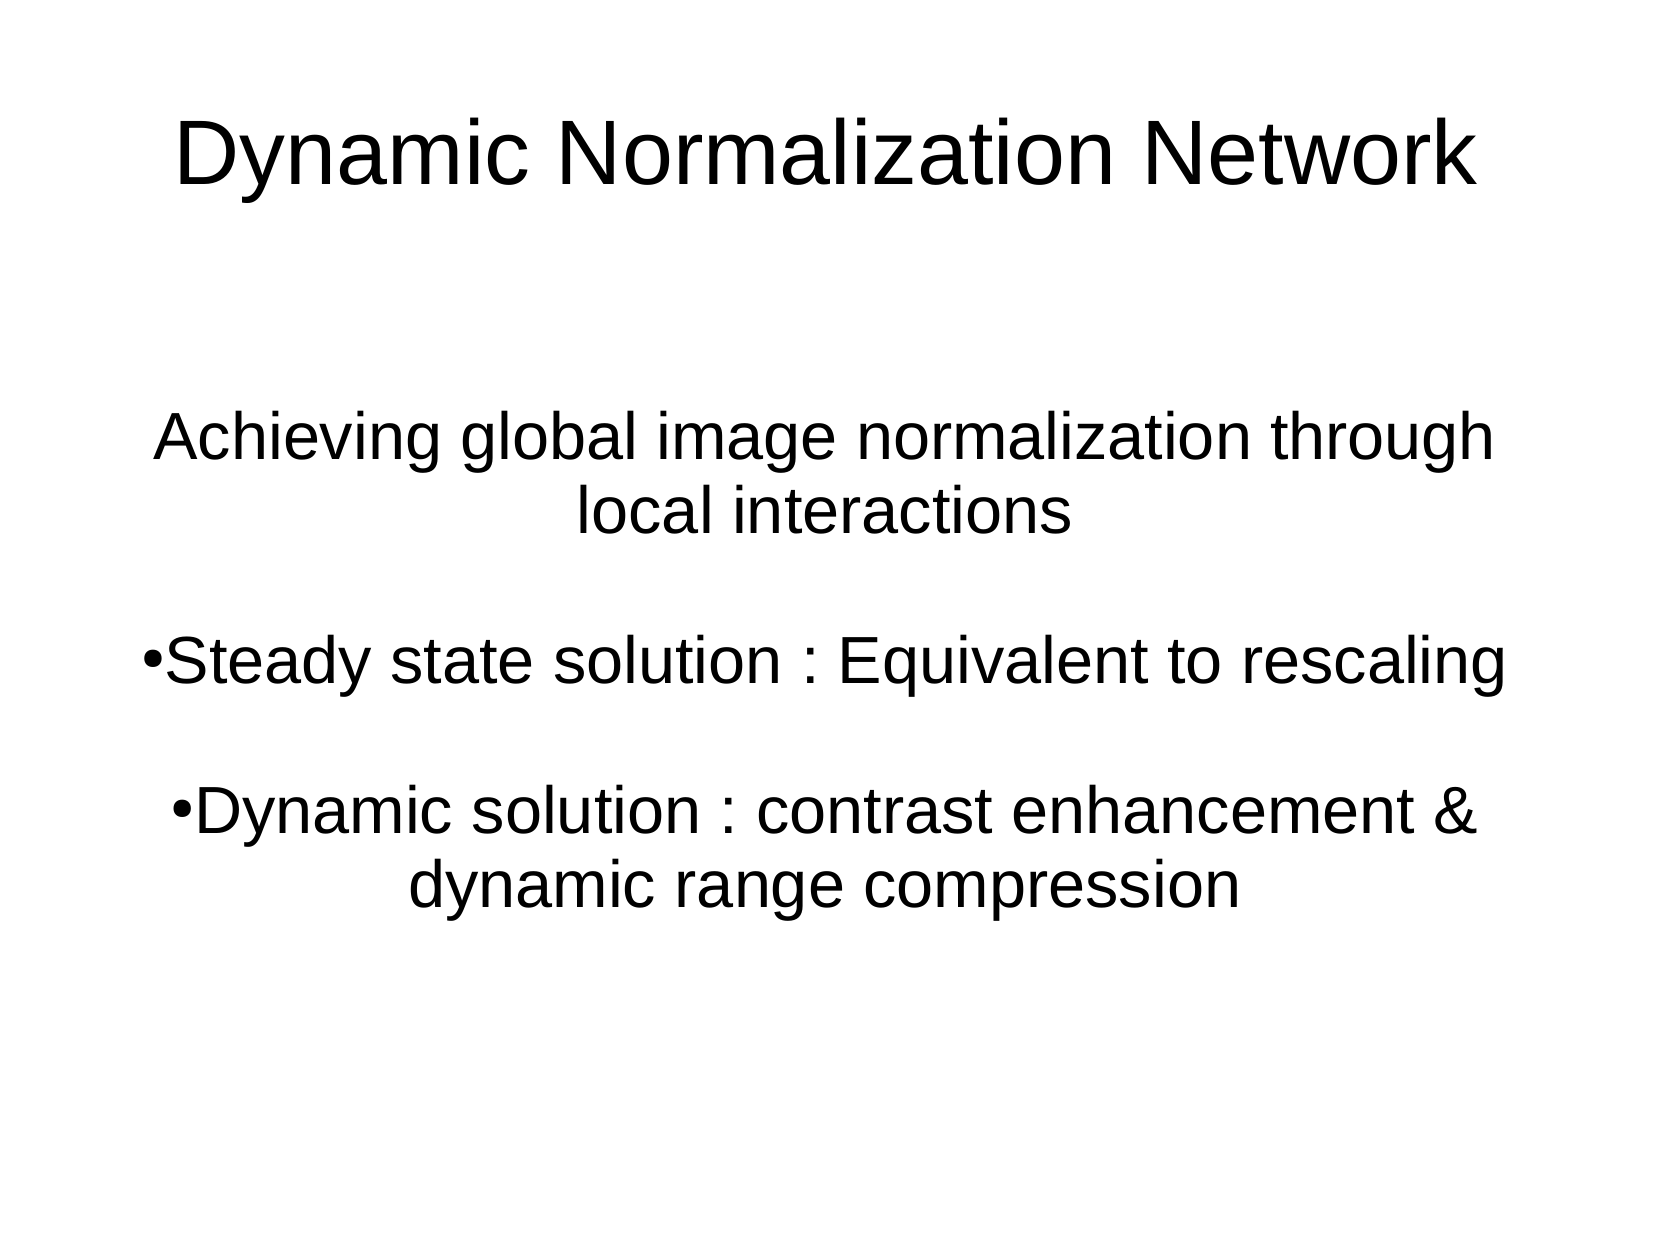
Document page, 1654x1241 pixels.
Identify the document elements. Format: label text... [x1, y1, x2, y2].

subtitle Achieving global image normalization through local interactions Steady state solution : Equivalent to rescaling Dynamic solution : contrast enhancement & dynamic range compression [120, 300, 1531, 1021]
title Dynamic Normalization Network [82, 49, 1571, 257]
